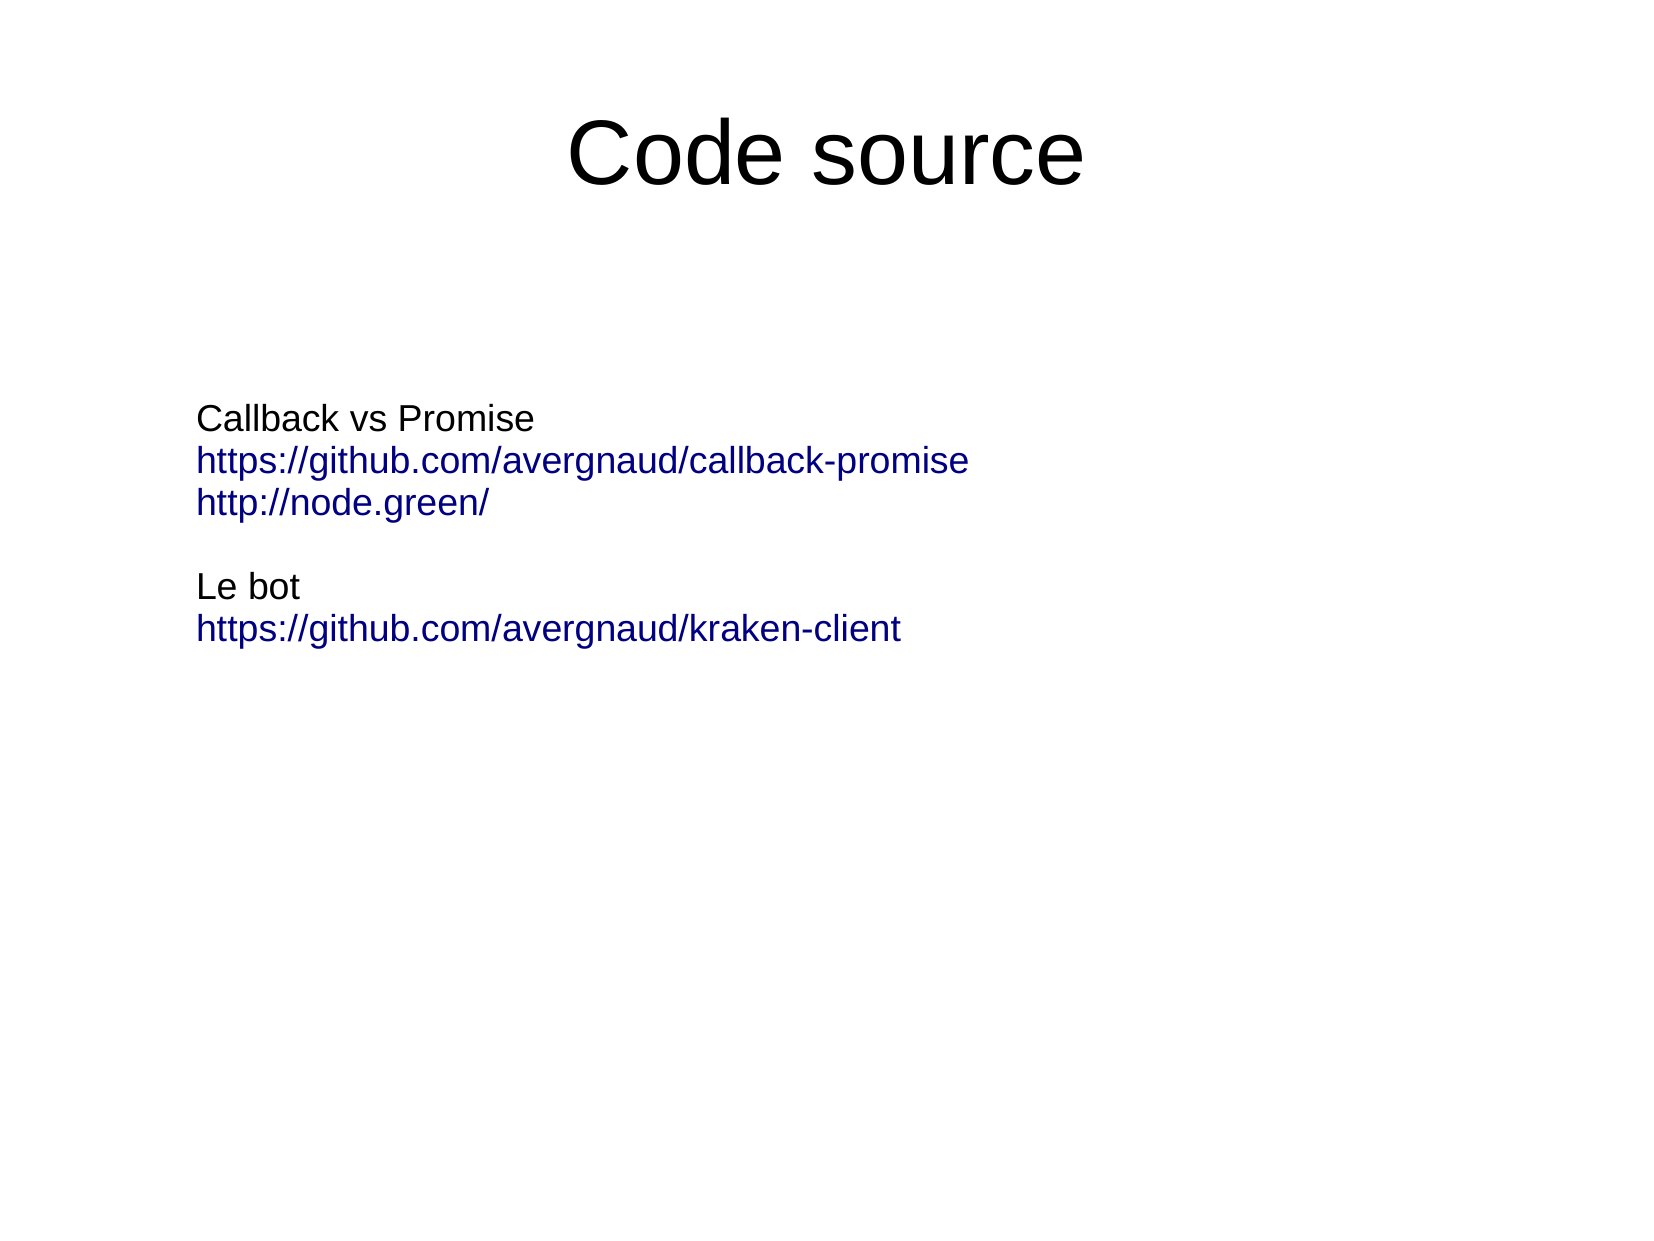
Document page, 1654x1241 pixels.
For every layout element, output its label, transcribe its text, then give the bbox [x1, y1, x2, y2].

title Code source [82, 49, 1571, 257]
text_box Callback vs Promise https://github.com/avergnaud/callback-promise http://node.green/ Le bot https://github.com/avergnaud/kraken-client [181, 389, 1489, 867]
